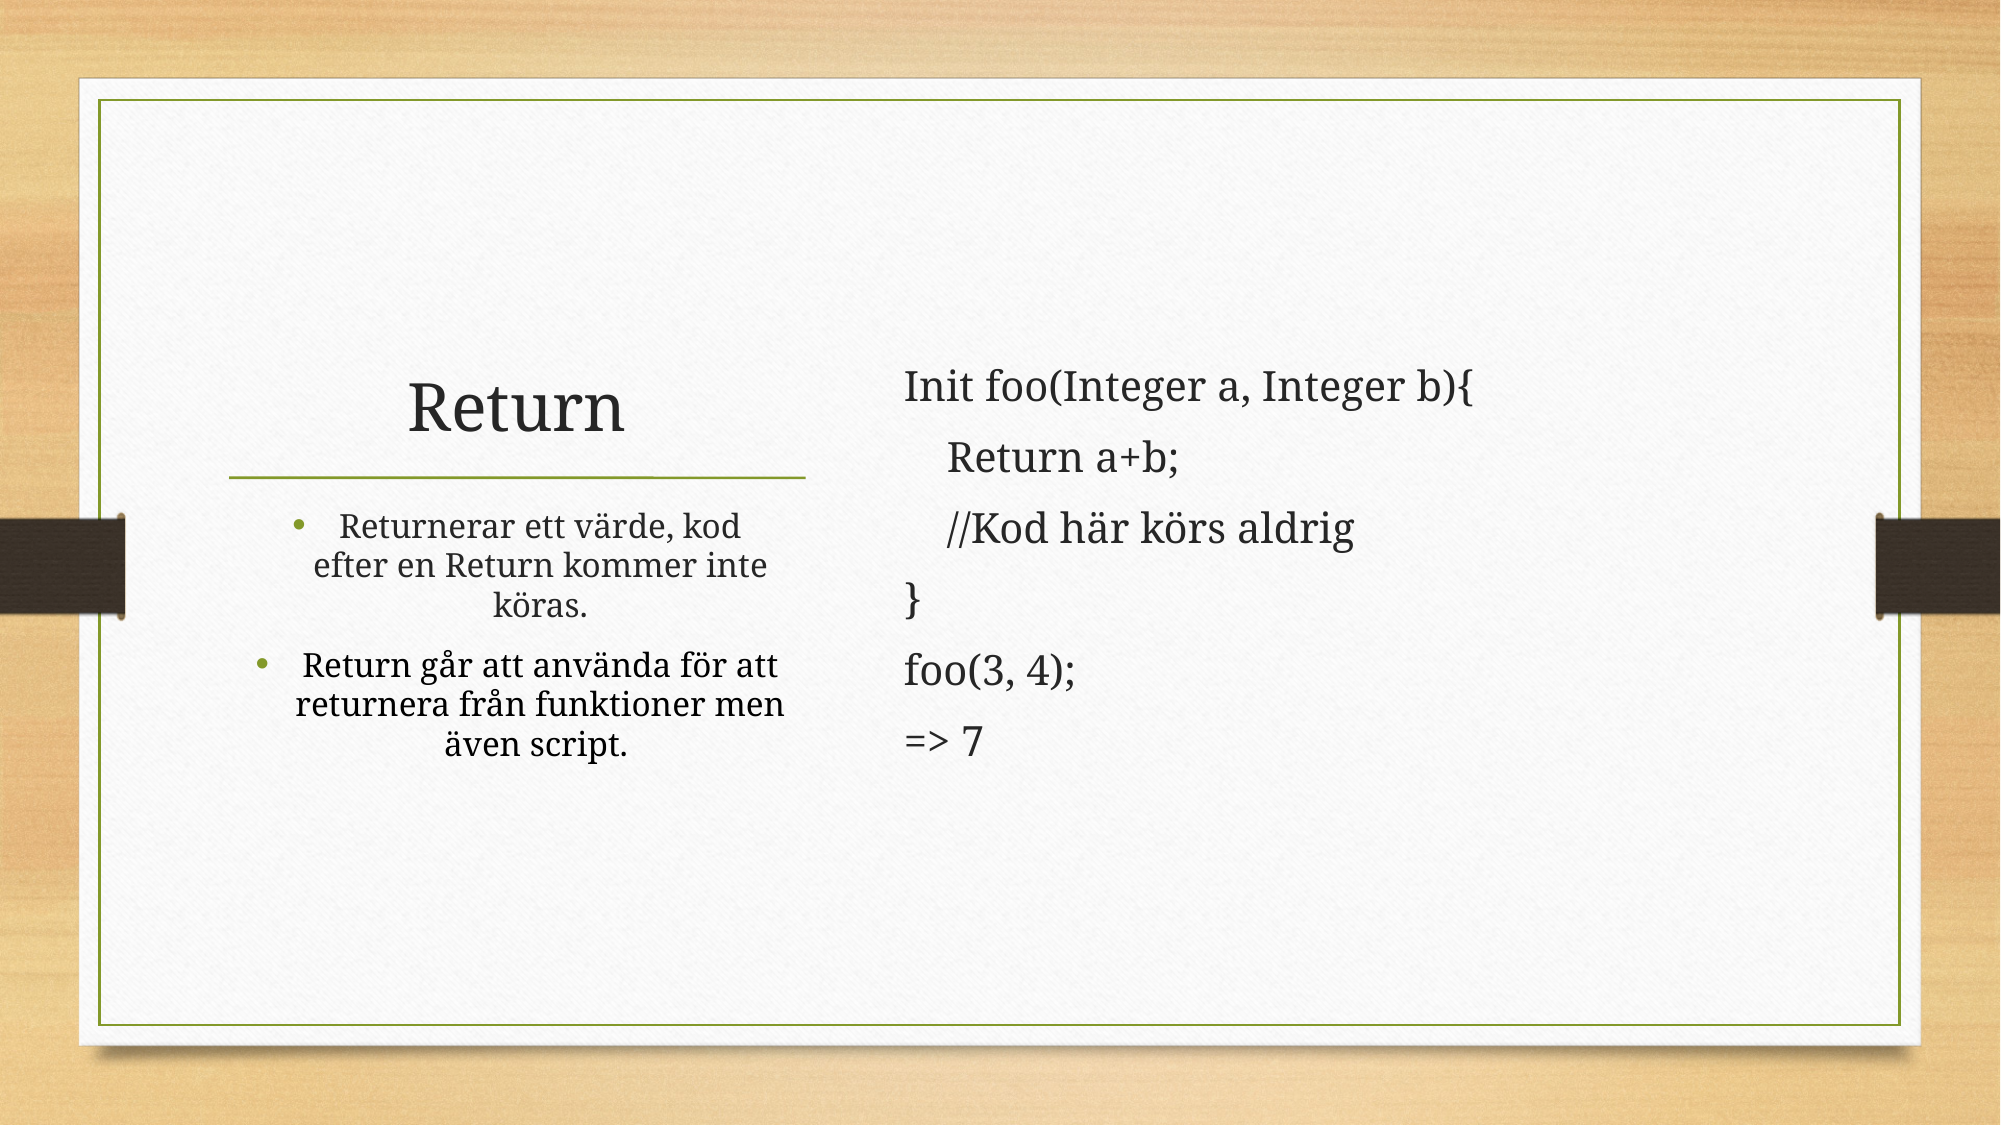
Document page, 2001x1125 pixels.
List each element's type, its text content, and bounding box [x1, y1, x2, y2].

list Init foo(Integer a, Integer b){ Return a+b; //Kod här körs aldrig } foo(3, 4); => 7 [888, 161, 1787, 964]
list Returnerar ett värde, kod efter en Return kommer inte köras. Return går att använda för att returnera från funktioner men även script. [212, 497, 823, 898]
title Return [212, 227, 823, 453]
picture [0, 0, 2001, 1125]
